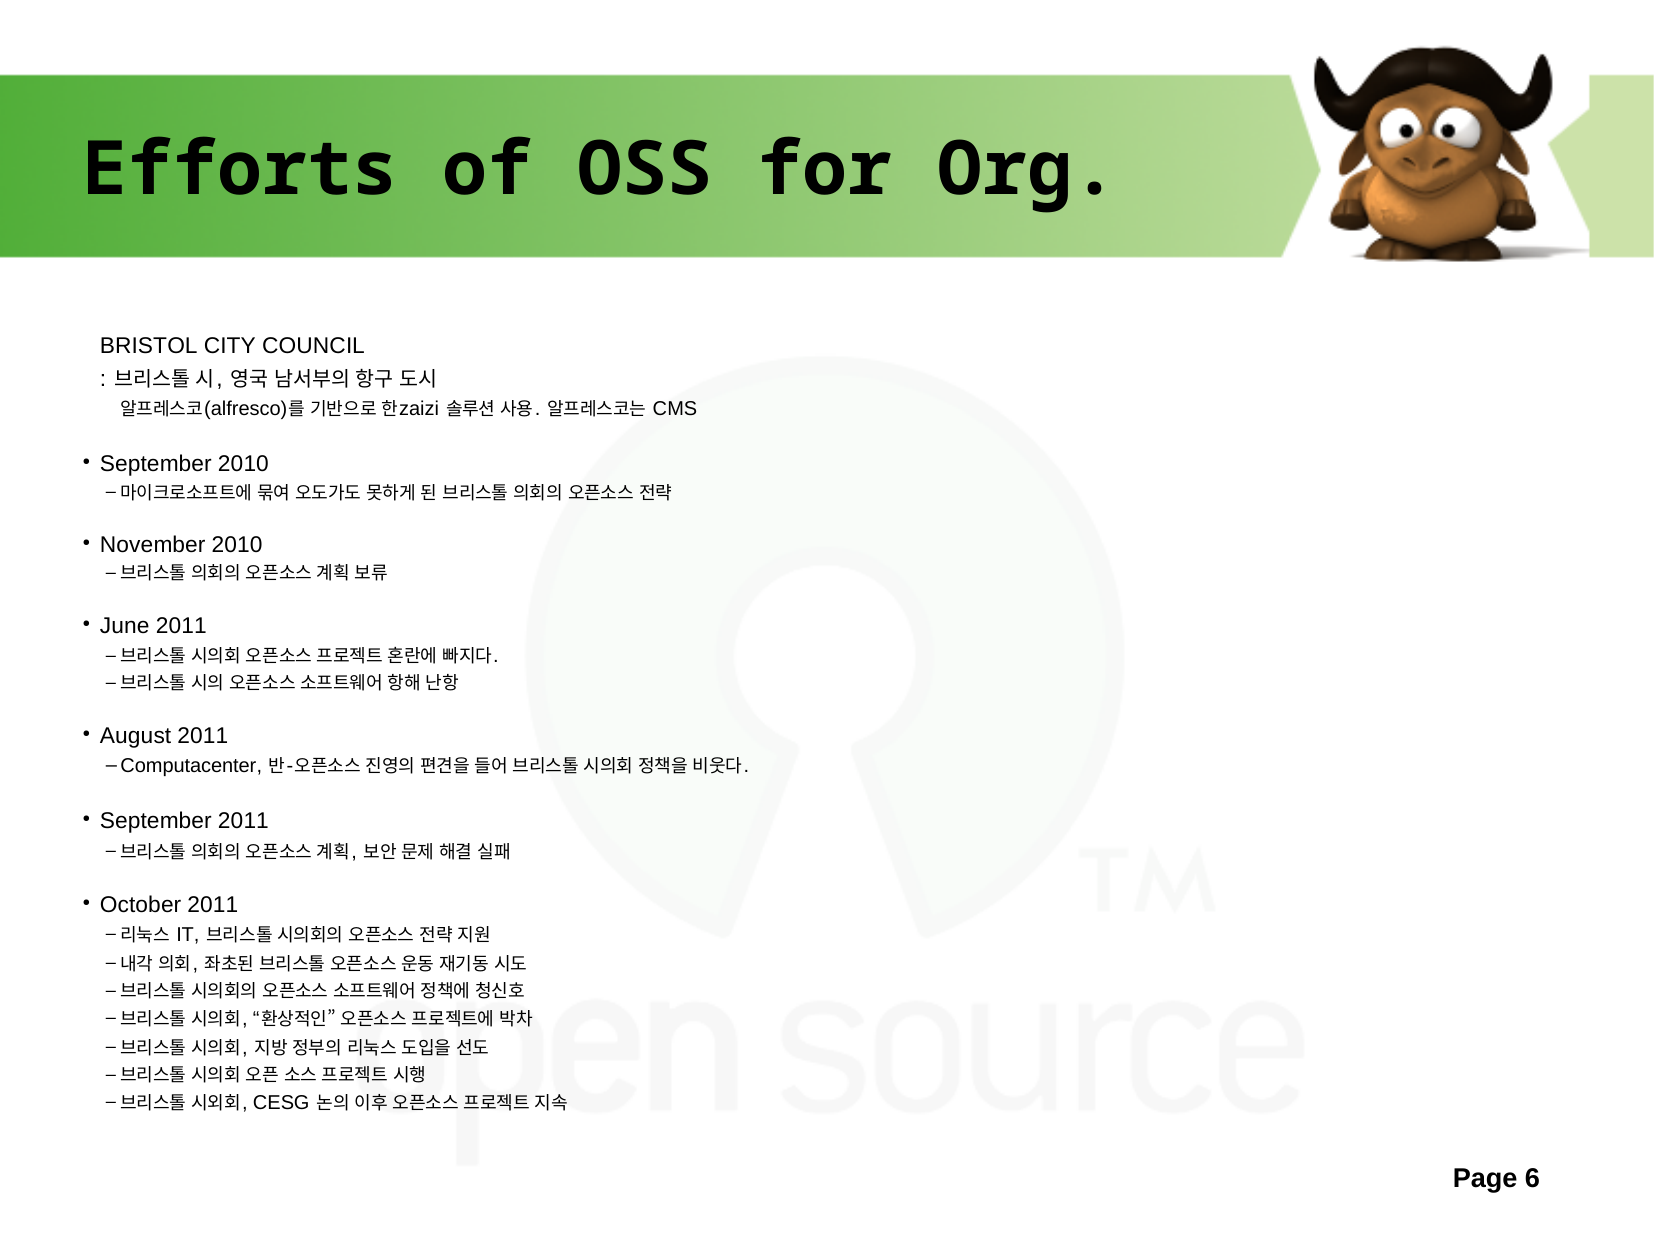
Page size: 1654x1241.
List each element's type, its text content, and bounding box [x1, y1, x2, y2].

picture [0, 0, 1654, 1241]
list BRISTOL CITY COUNCIL : 브리스톨 시, 영국 남서부의 항구 도시 알프레스코(alfresco)를 기반으로 한zaizi 솔루션 사용. 알프레스코는 CMS September 2010 마이크로소프트에 묶여 오도가도 못하게 된 브리스톨 의회의 오픈소스 전략 November 2010 브리스톨 의회의 오픈소스 계획 보류 June 2011 브리스톨 시의회 오픈소스 프로젝트 혼란에 빠지다. 브리스톨 시의 오픈소스 소프트웨어 항해 난항 August 2011 Computacenter, 반-오픈소스 진영의 편견을 들어 브리스톨 시의회 정책을 비웃다. September 2011 브리스톨 의회의 오픈소스 계획, 보안 문제 해결 실패 October 2011 리눅스 IT, 브리스톨 시의회의 오픈소스 전략 지원 내각 의회, 좌초된 브리스톨 오픈소스 운동 재기동 시도 브리스톨 시의회의 오픈소스 소프트웨어 정책에 청신호 브리스톨 시의회, “환상적인” 오픈소스 프로젝트에 박차 브리스톨 시의회, 지방 정부의 리눅스 도입을 선도 브리스톨 시의회 오픈 소스 프로젝트 시행 브리스톨 시외회, CESG 논의 이후 오픈소스 프로젝트 지속 [82, 330, 1571, 1134]
title Efforts of OSS for Org. [82, 61, 1571, 269]
